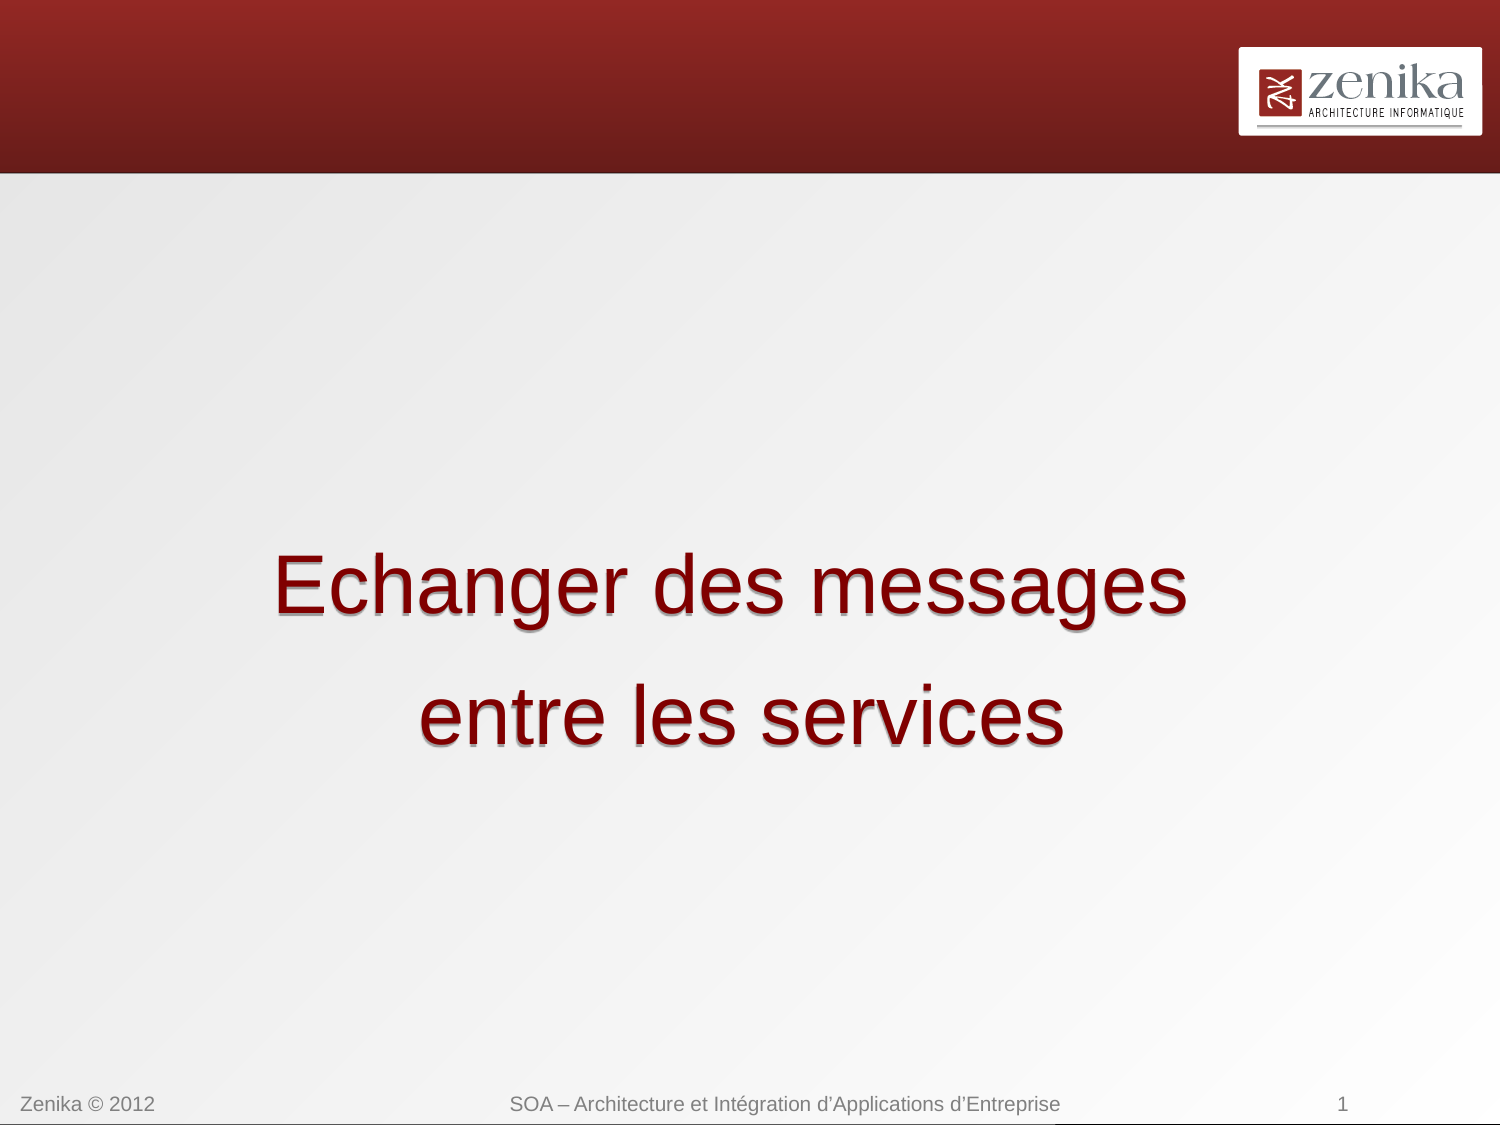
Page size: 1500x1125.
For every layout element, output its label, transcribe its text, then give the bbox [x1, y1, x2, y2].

subtitle Echanger des messages entre les services [50, 249, 1435, 1079]
